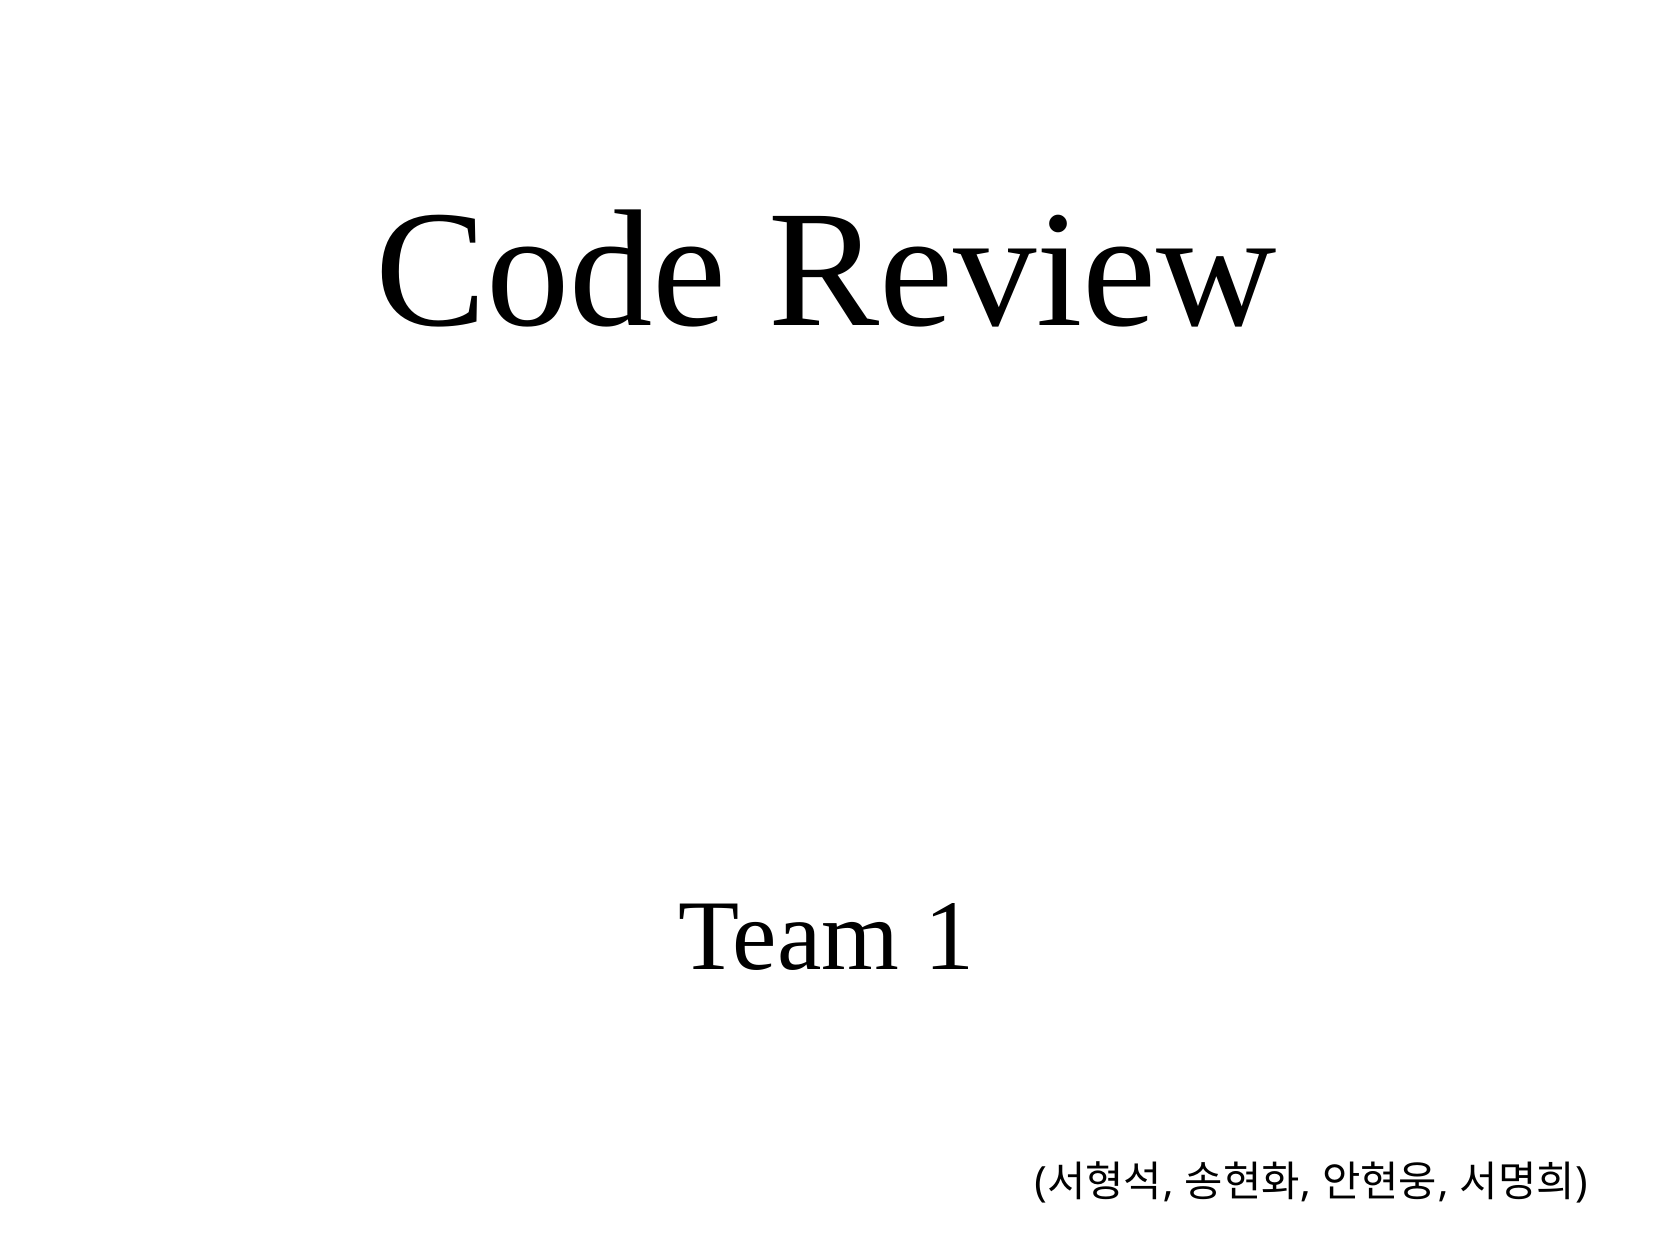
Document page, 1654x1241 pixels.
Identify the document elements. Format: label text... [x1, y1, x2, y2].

title Code Review [0, 165, 1654, 373]
title (서형석, 송현화, 안현웅, 서명희) [826, 1074, 1654, 1241]
title Team 1 [0, 832, 1654, 1040]
